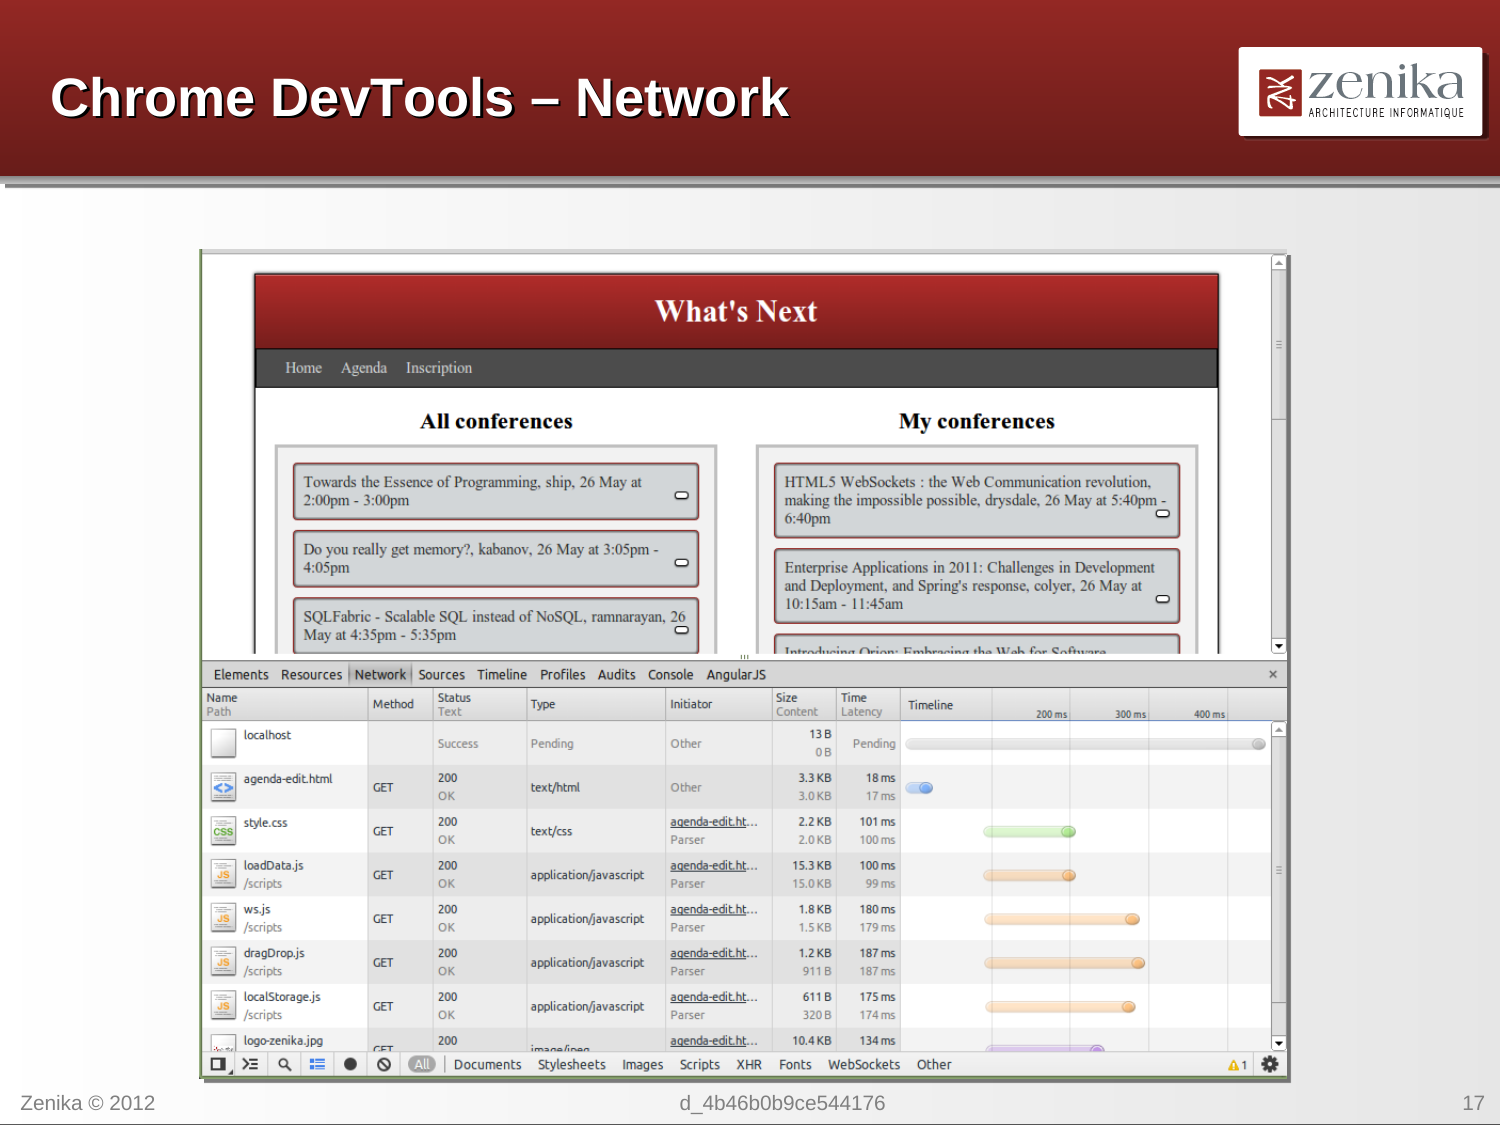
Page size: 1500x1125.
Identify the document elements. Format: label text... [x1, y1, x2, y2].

title Chrome DevTools – Network [50, 15, 1206, 180]
picture [1257, 58, 1464, 125]
picture [199, 249, 1287, 1079]
